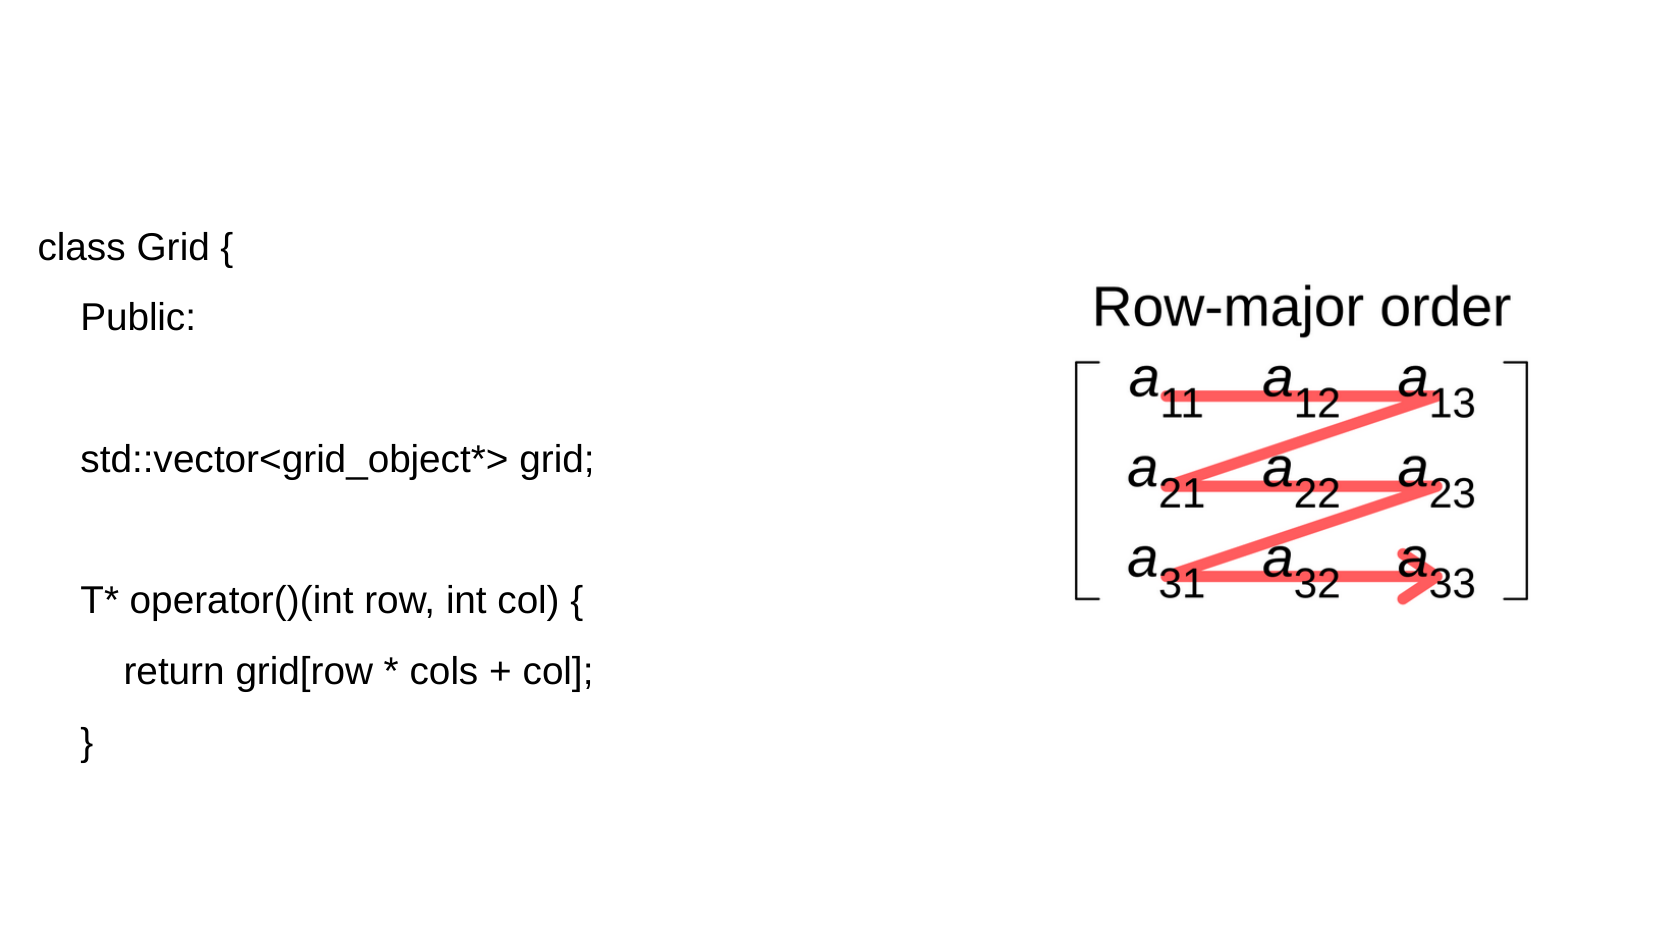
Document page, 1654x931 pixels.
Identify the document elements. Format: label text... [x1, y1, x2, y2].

picture [1024, 262, 1576, 638]
list class Grid { Public: std::vector<grid_object*> grid; T* operator()(int row, int col) { return grid[row * cols + col]; } [37, 225, 889, 765]
